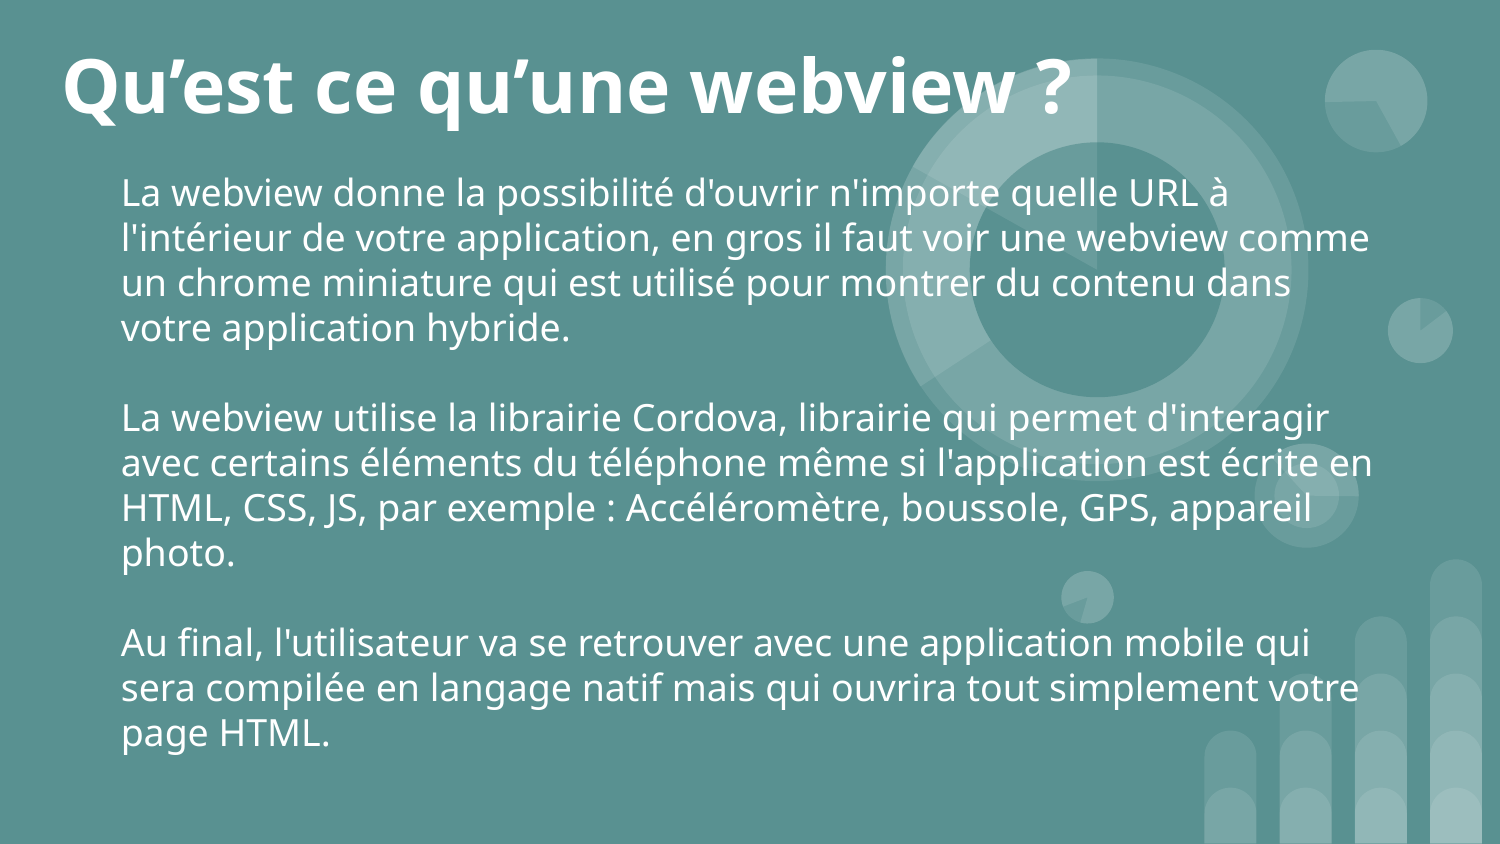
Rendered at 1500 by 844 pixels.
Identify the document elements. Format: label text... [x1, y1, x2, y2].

subtitle La webview donne la possibilité d'ouvrir n'importe quelle URL à l'intérieur de votre application, en gros il faut voir une webview comme un chrome miniature qui est utilisé pour montrer du contenu dans votre application hybride. La webview utilise la librairie Cordova, librairie qui permet d'interagir avec certains éléments du téléphone même si l'application est écrite en HTML, CSS, JS, par exemple : Accéléromètre, boussole, GPS, appareil photo. Au final, l'utilisateur va se retrouver avec une application mobile qui sera compilée en langage natif mais qui ouvrira tout simplement votre page HTML. [105, 153, 1406, 728]
title Qu’est ce qu’une webview ? [46, 12, 1489, 154]
